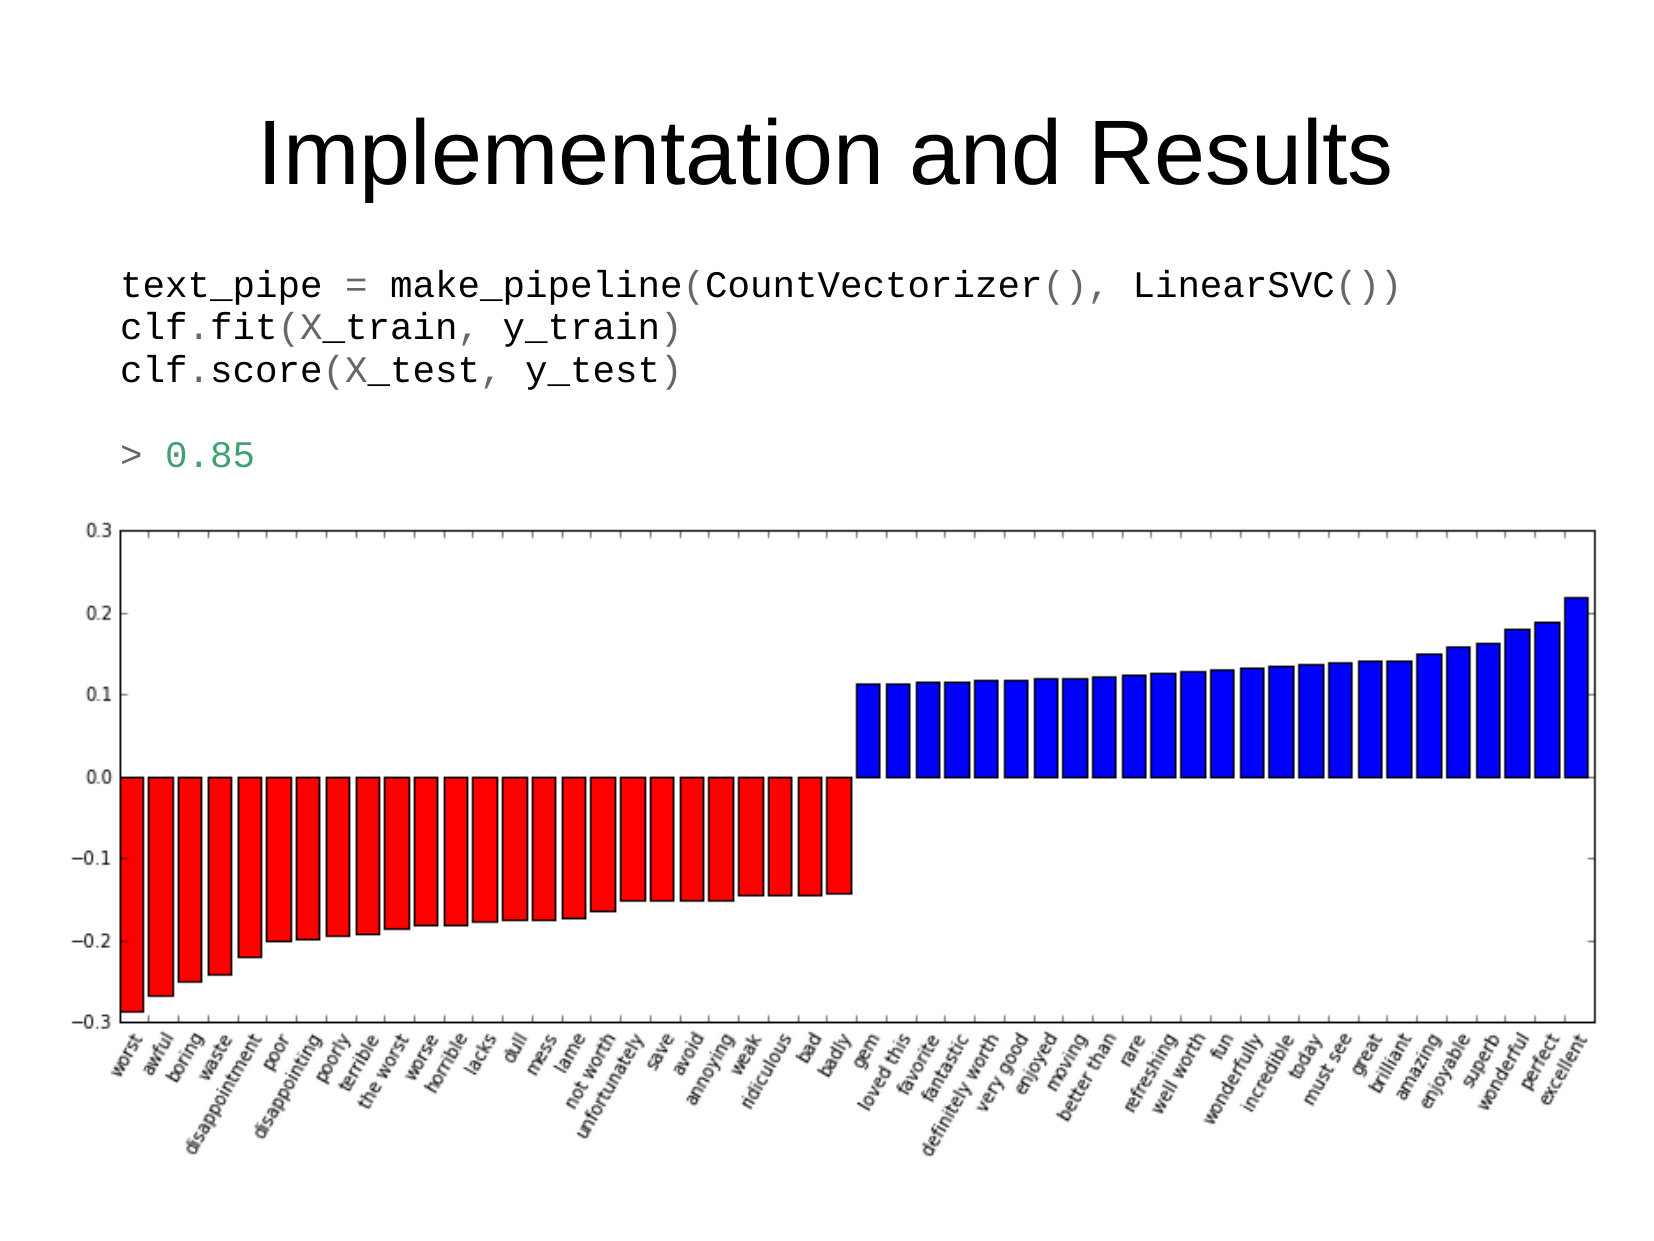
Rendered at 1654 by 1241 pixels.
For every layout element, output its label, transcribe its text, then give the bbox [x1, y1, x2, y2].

picture [60, 511, 1605, 1171]
text_box text_pipe = make_pipeline(CountVectorizer(), LinearSVC()) clf.fit(X_train, y_train) clf.score(X_test, y_test) > 0.85 [120, 266, 1426, 481]
title Implementation and Results [82, 49, 1571, 257]
